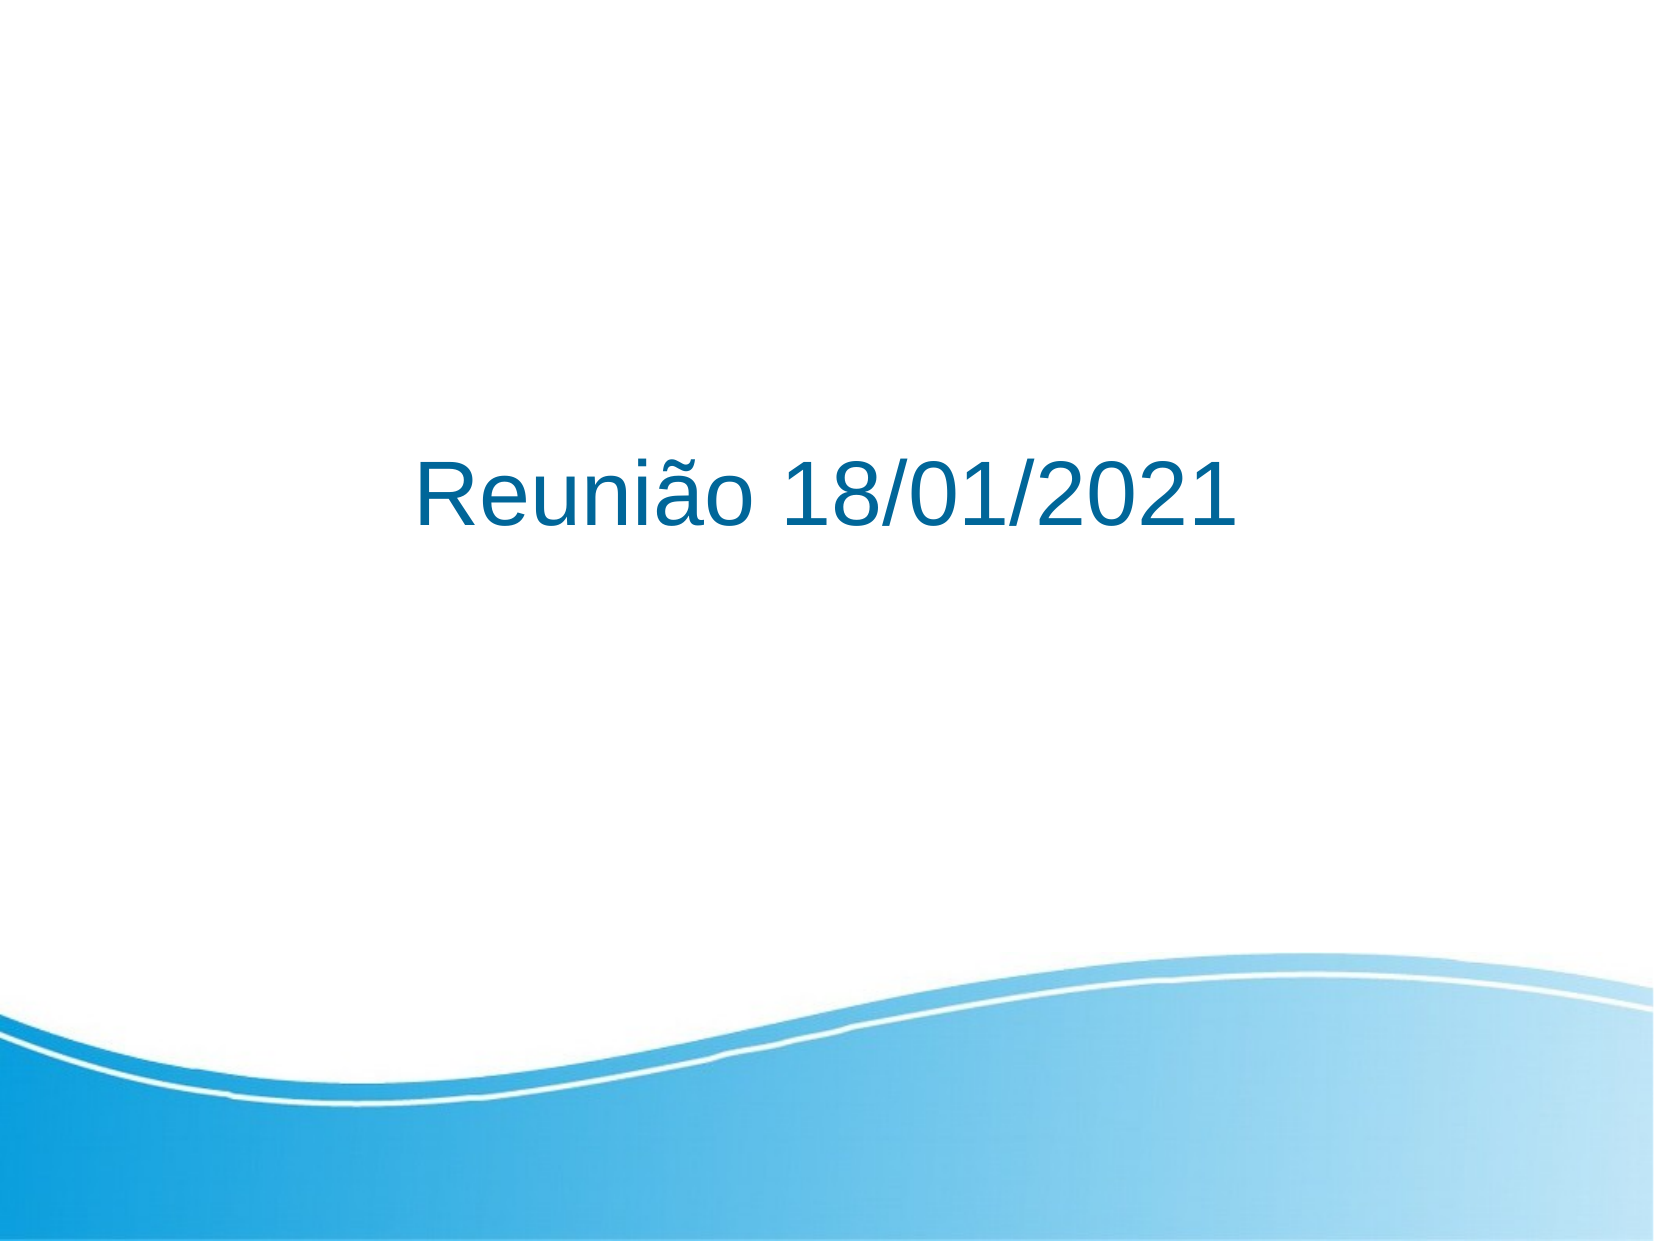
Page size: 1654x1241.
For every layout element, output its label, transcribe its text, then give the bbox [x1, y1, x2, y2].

picture [0, 952, 1654, 1241]
title Reunião 18/01/2021 [82, 389, 1571, 597]
